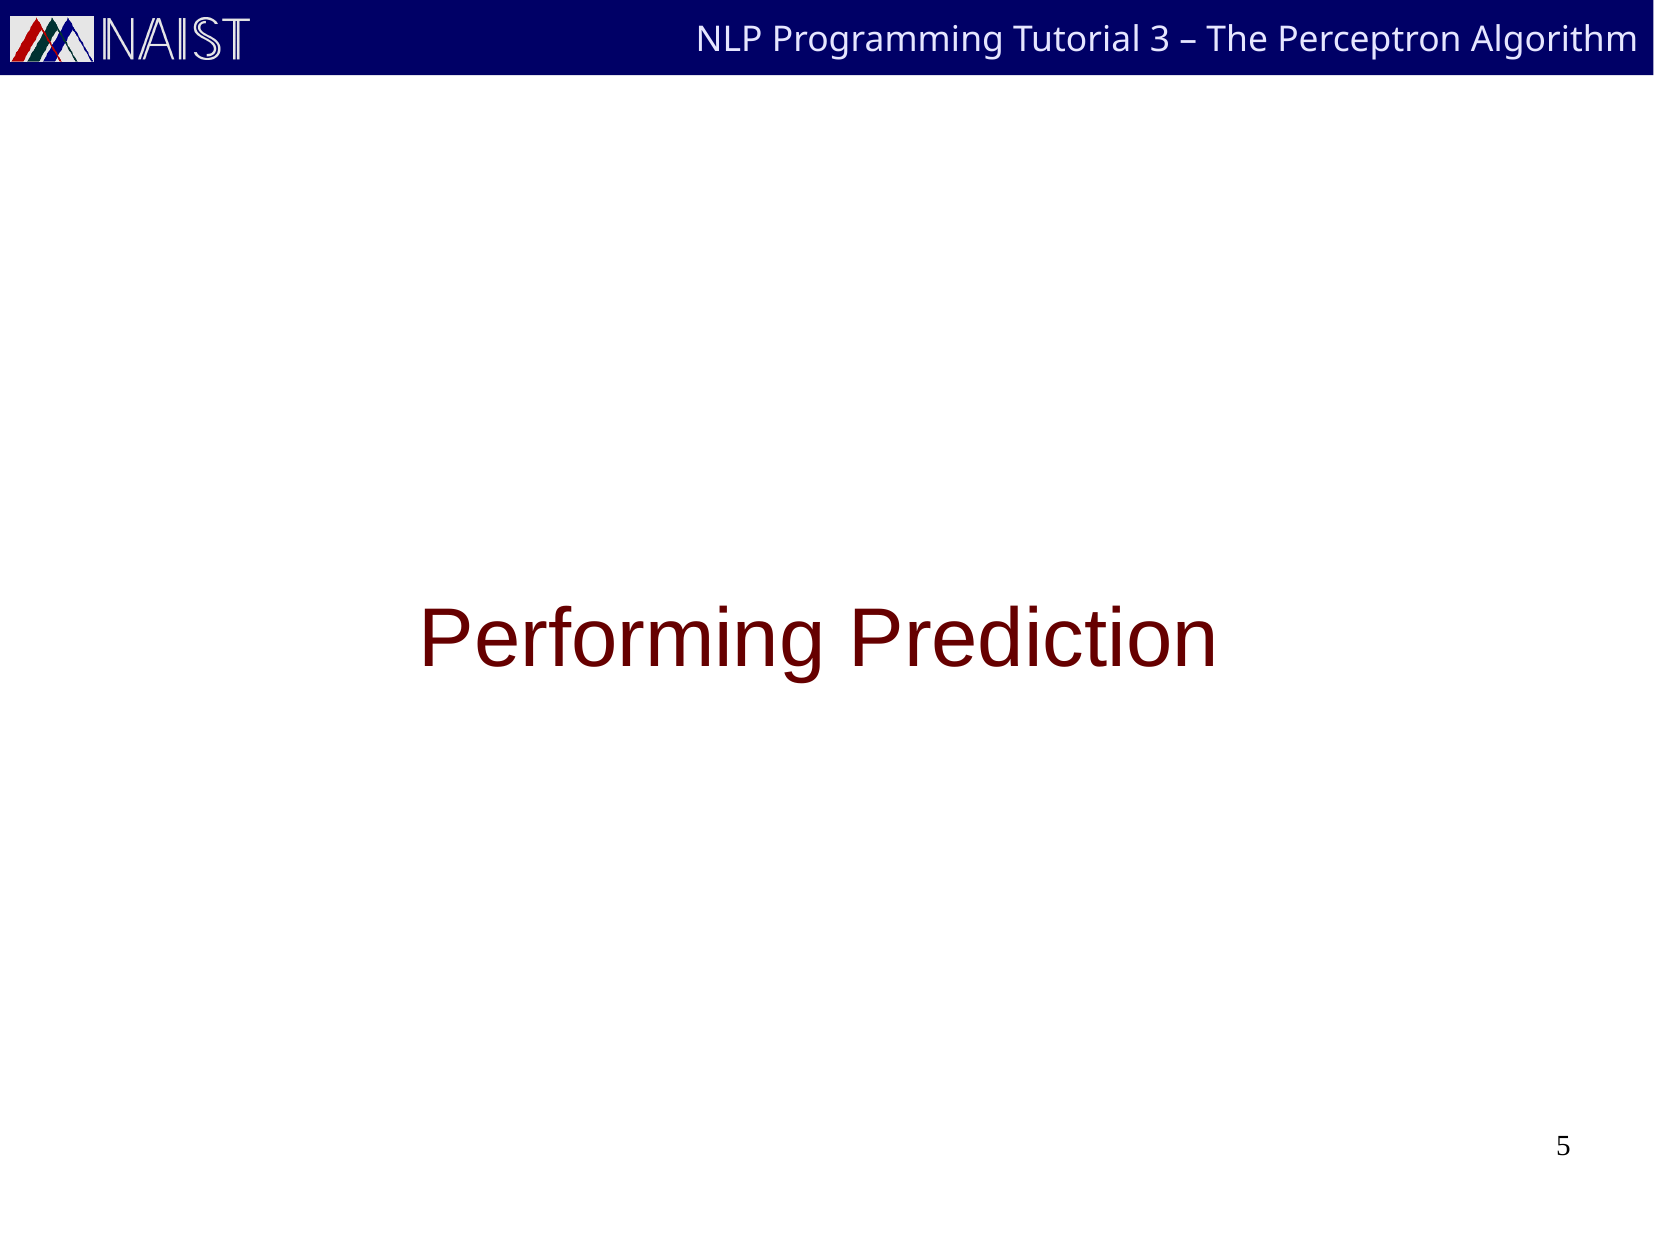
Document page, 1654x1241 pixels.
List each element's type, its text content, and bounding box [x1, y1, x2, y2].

title Performing Prediction [75, 541, 1564, 733]
picture [102, 17, 251, 60]
picture [10, 16, 94, 62]
